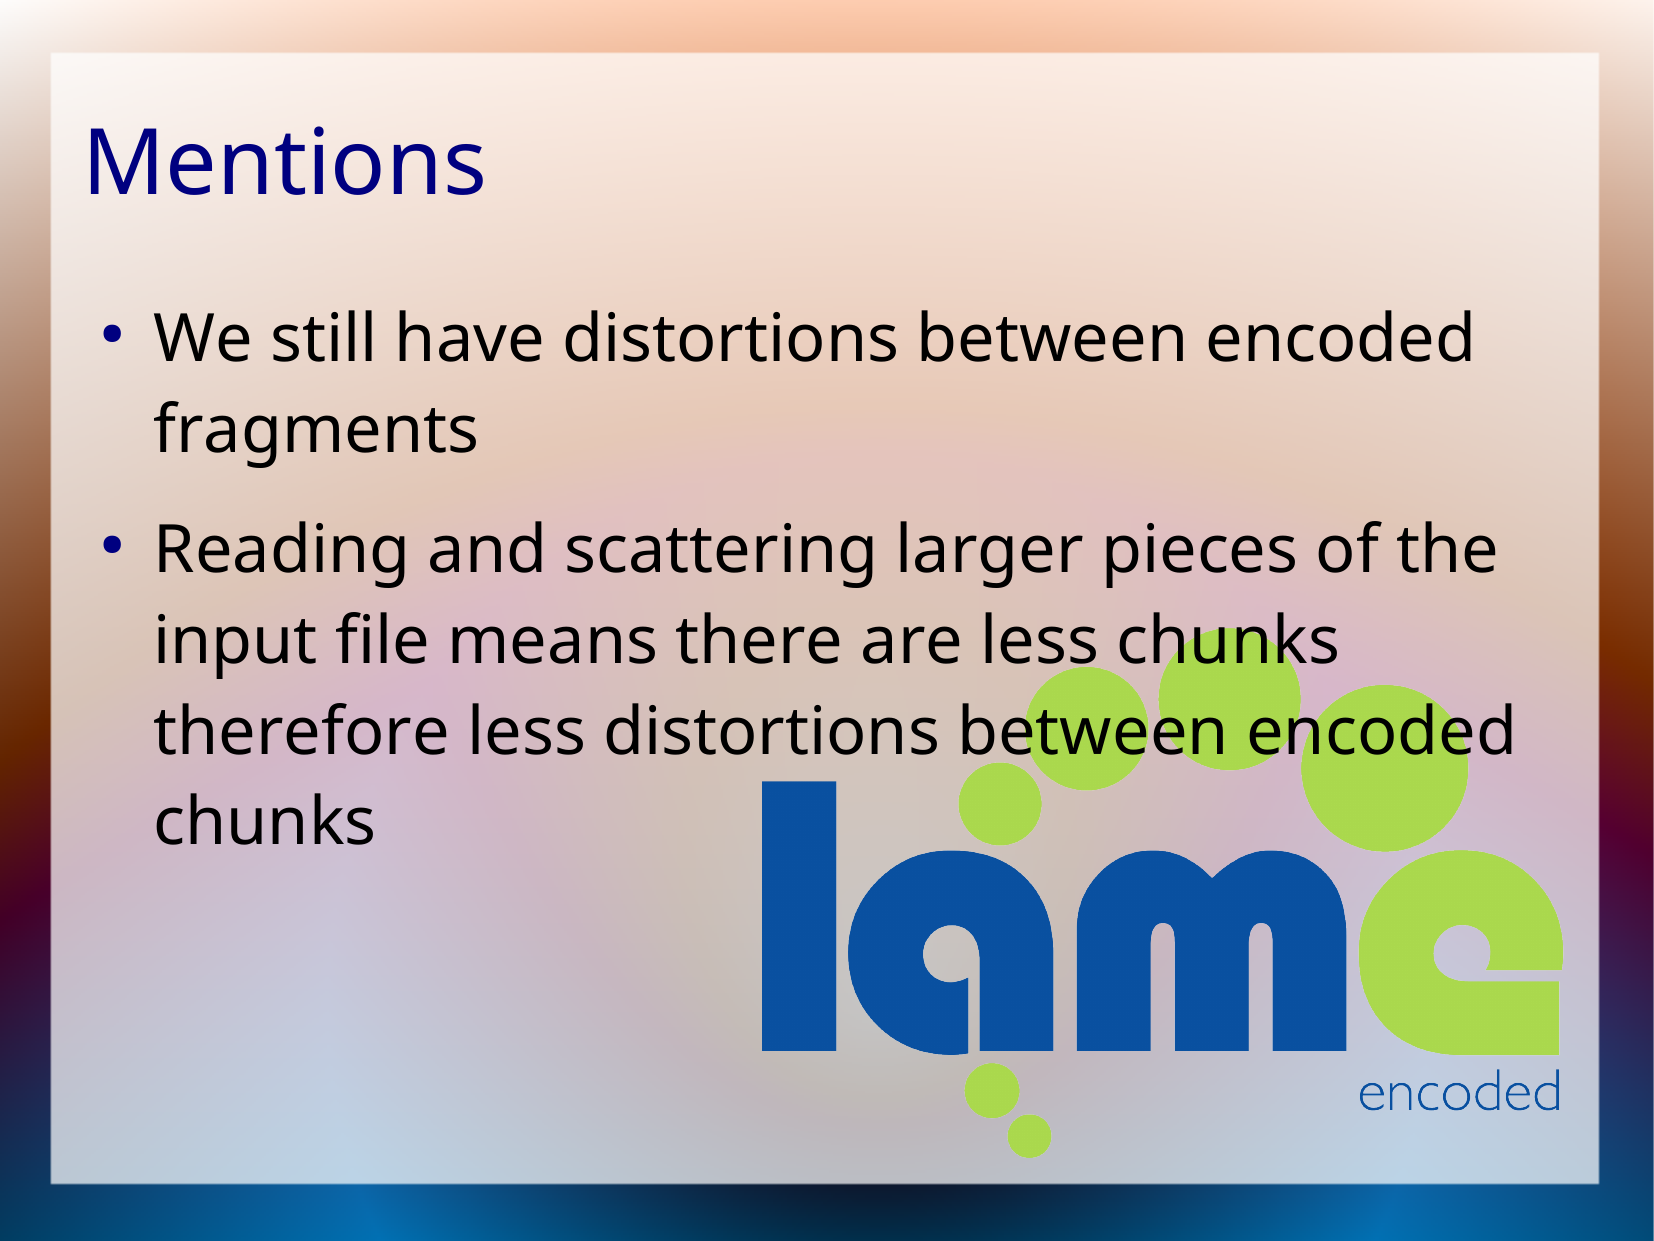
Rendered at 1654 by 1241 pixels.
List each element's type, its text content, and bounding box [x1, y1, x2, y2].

title Mentions [82, 62, 1571, 256]
picture [0, 0, 1654, 1241]
list We still have distortions between encoded fragments Reading and scattering larger pieces of the input file means there are less chunks therefore less distortions between encoded chunks [82, 290, 1571, 1019]
